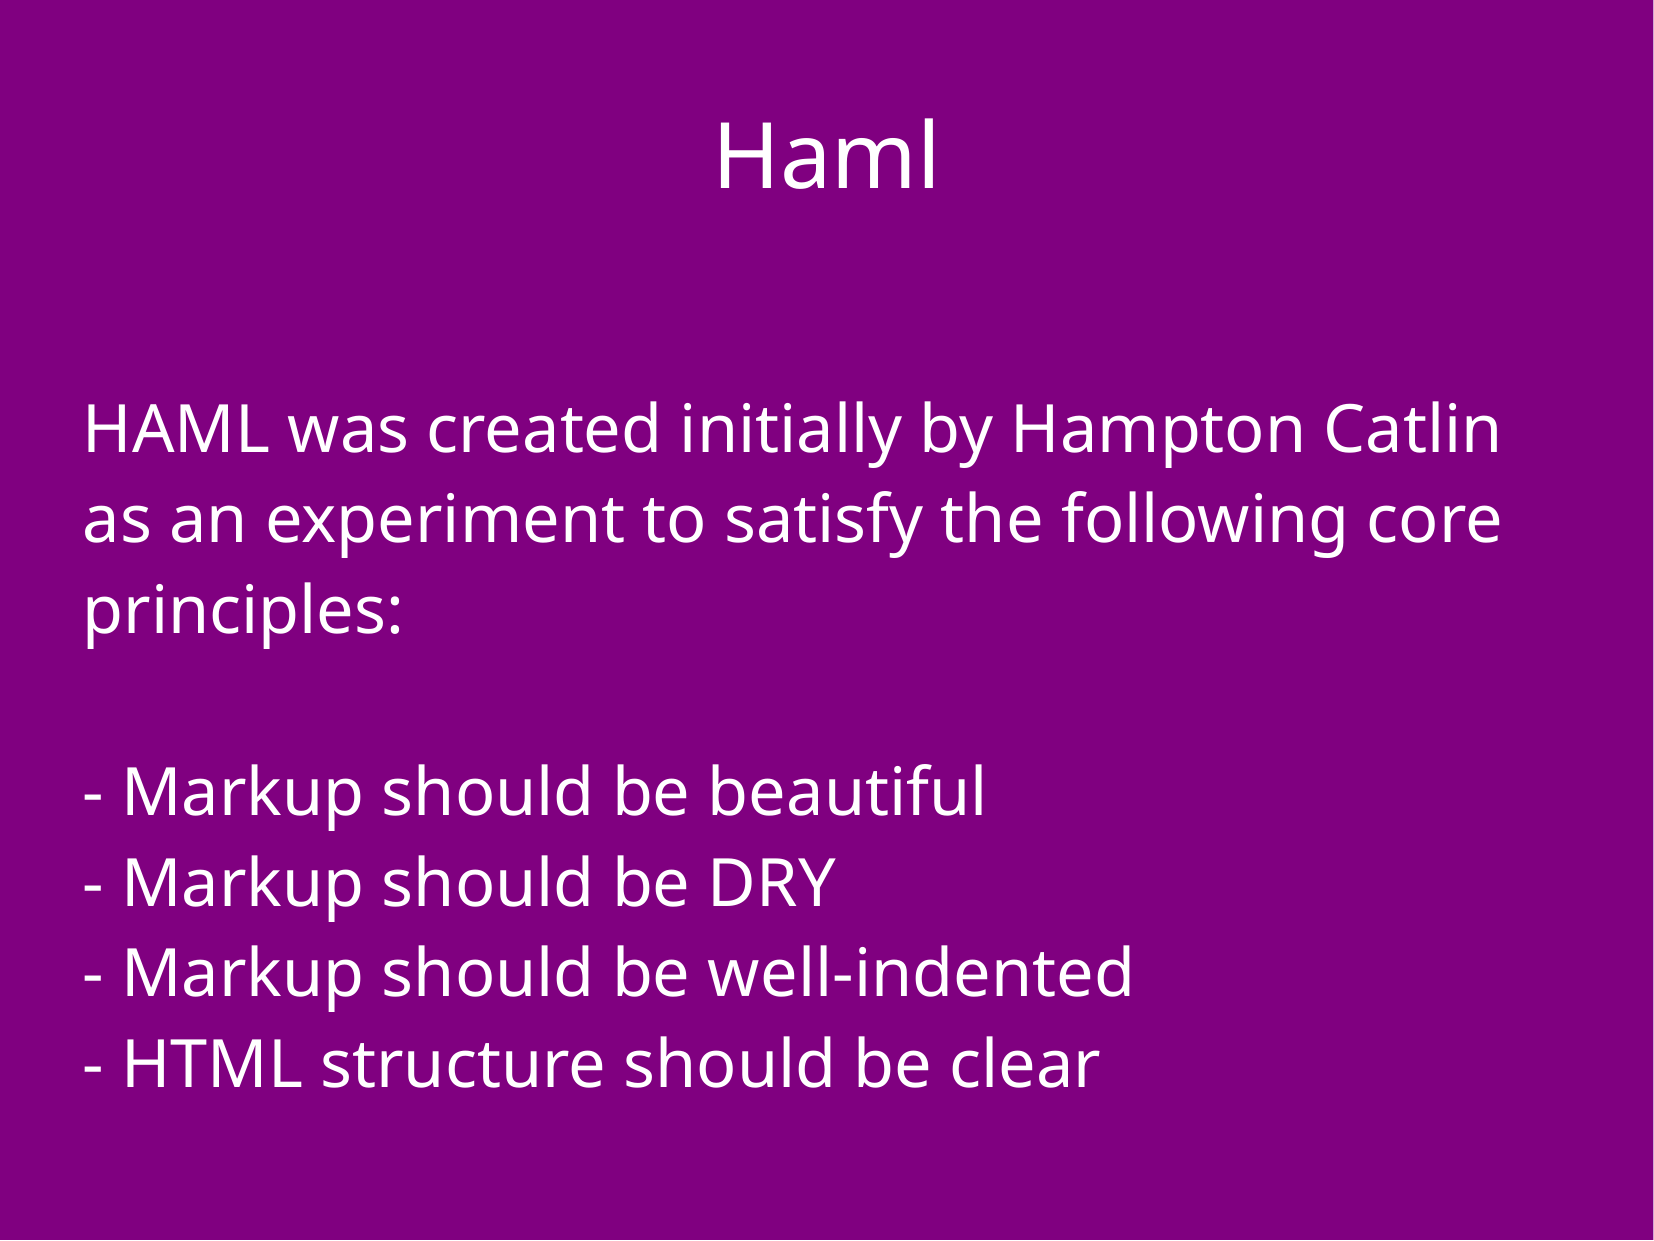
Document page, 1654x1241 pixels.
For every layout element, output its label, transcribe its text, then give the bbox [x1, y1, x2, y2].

title Haml [82, 56, 1571, 250]
subtitle HAML was created initially by Hampton Catlin as an experiment to satisfy the following core principles: - Markup should be beautiful - Markup should be DRY - Markup should be well-indented - HTML structure should be clear http://en.wikipedia.org/wiki/Haml [82, 290, 1571, 1109]
